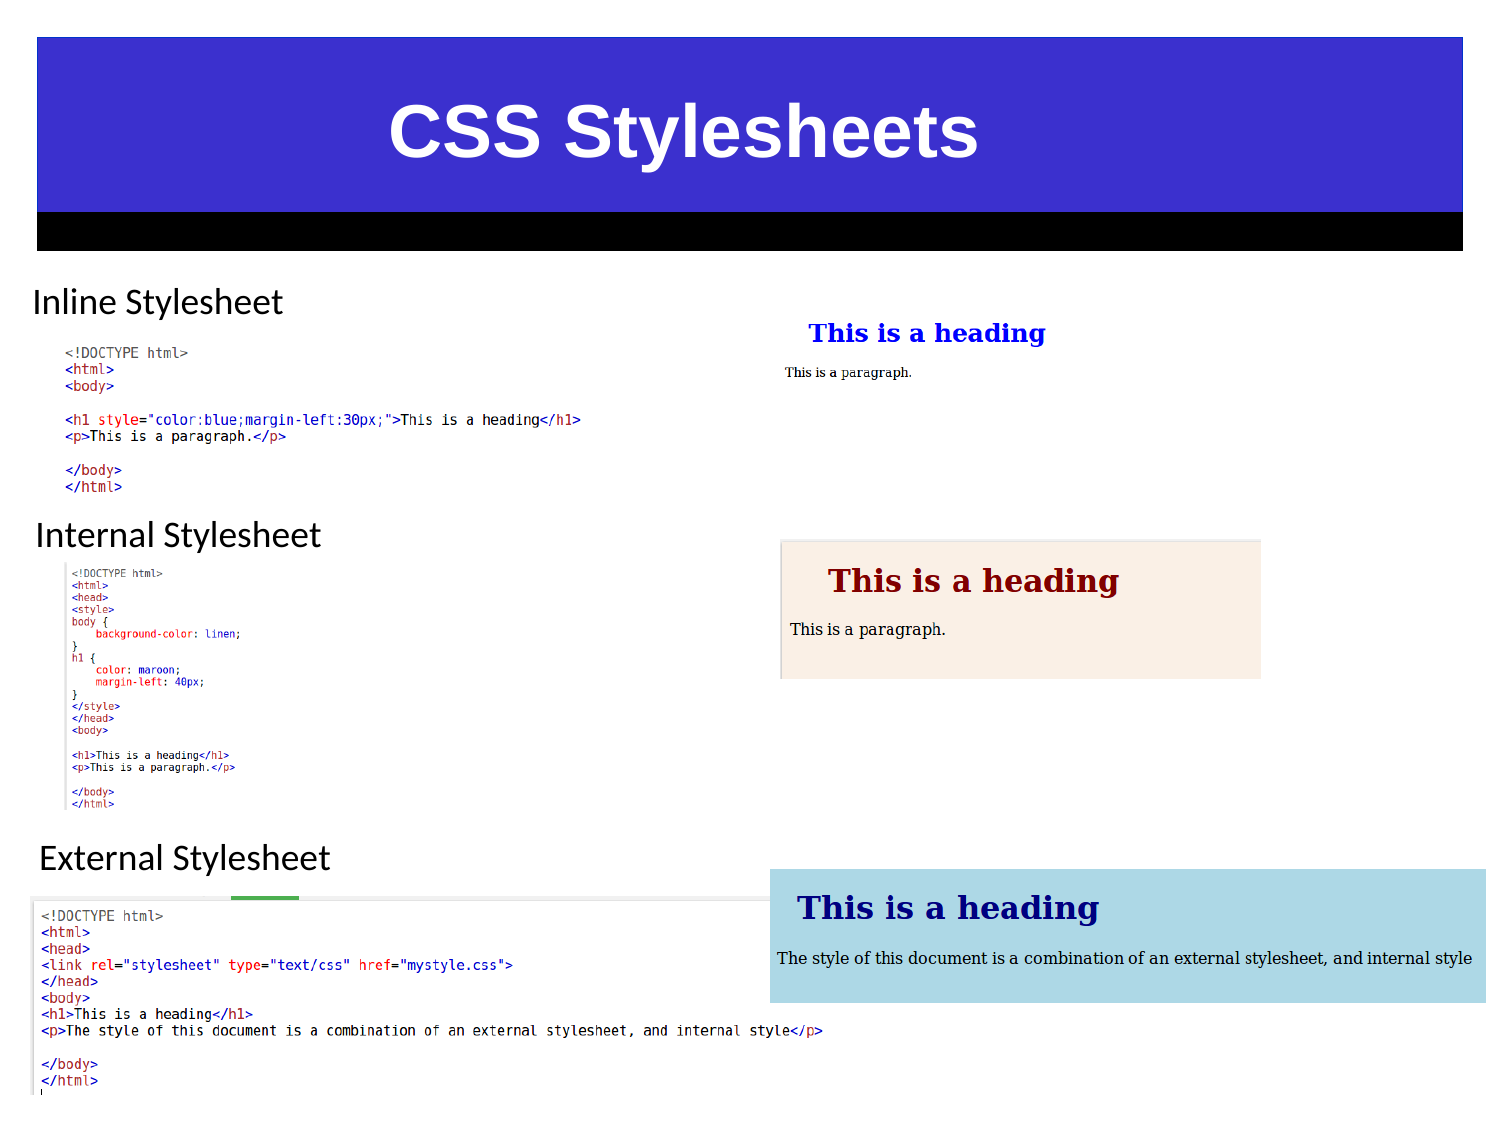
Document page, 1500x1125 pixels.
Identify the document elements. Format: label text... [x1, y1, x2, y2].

picture [780, 539, 1261, 679]
picture [30, 869, 1486, 1096]
text_box External Stylesheet [24, 825, 421, 886]
picture [64, 562, 391, 811]
text_box CSS Stylesheets [207, 75, 1231, 180]
picture [60, 341, 631, 503]
picture [780, 307, 1261, 421]
text_box Internal Stylesheet [20, 502, 406, 563]
text_box Inline Stylesheet [17, 270, 361, 330]
